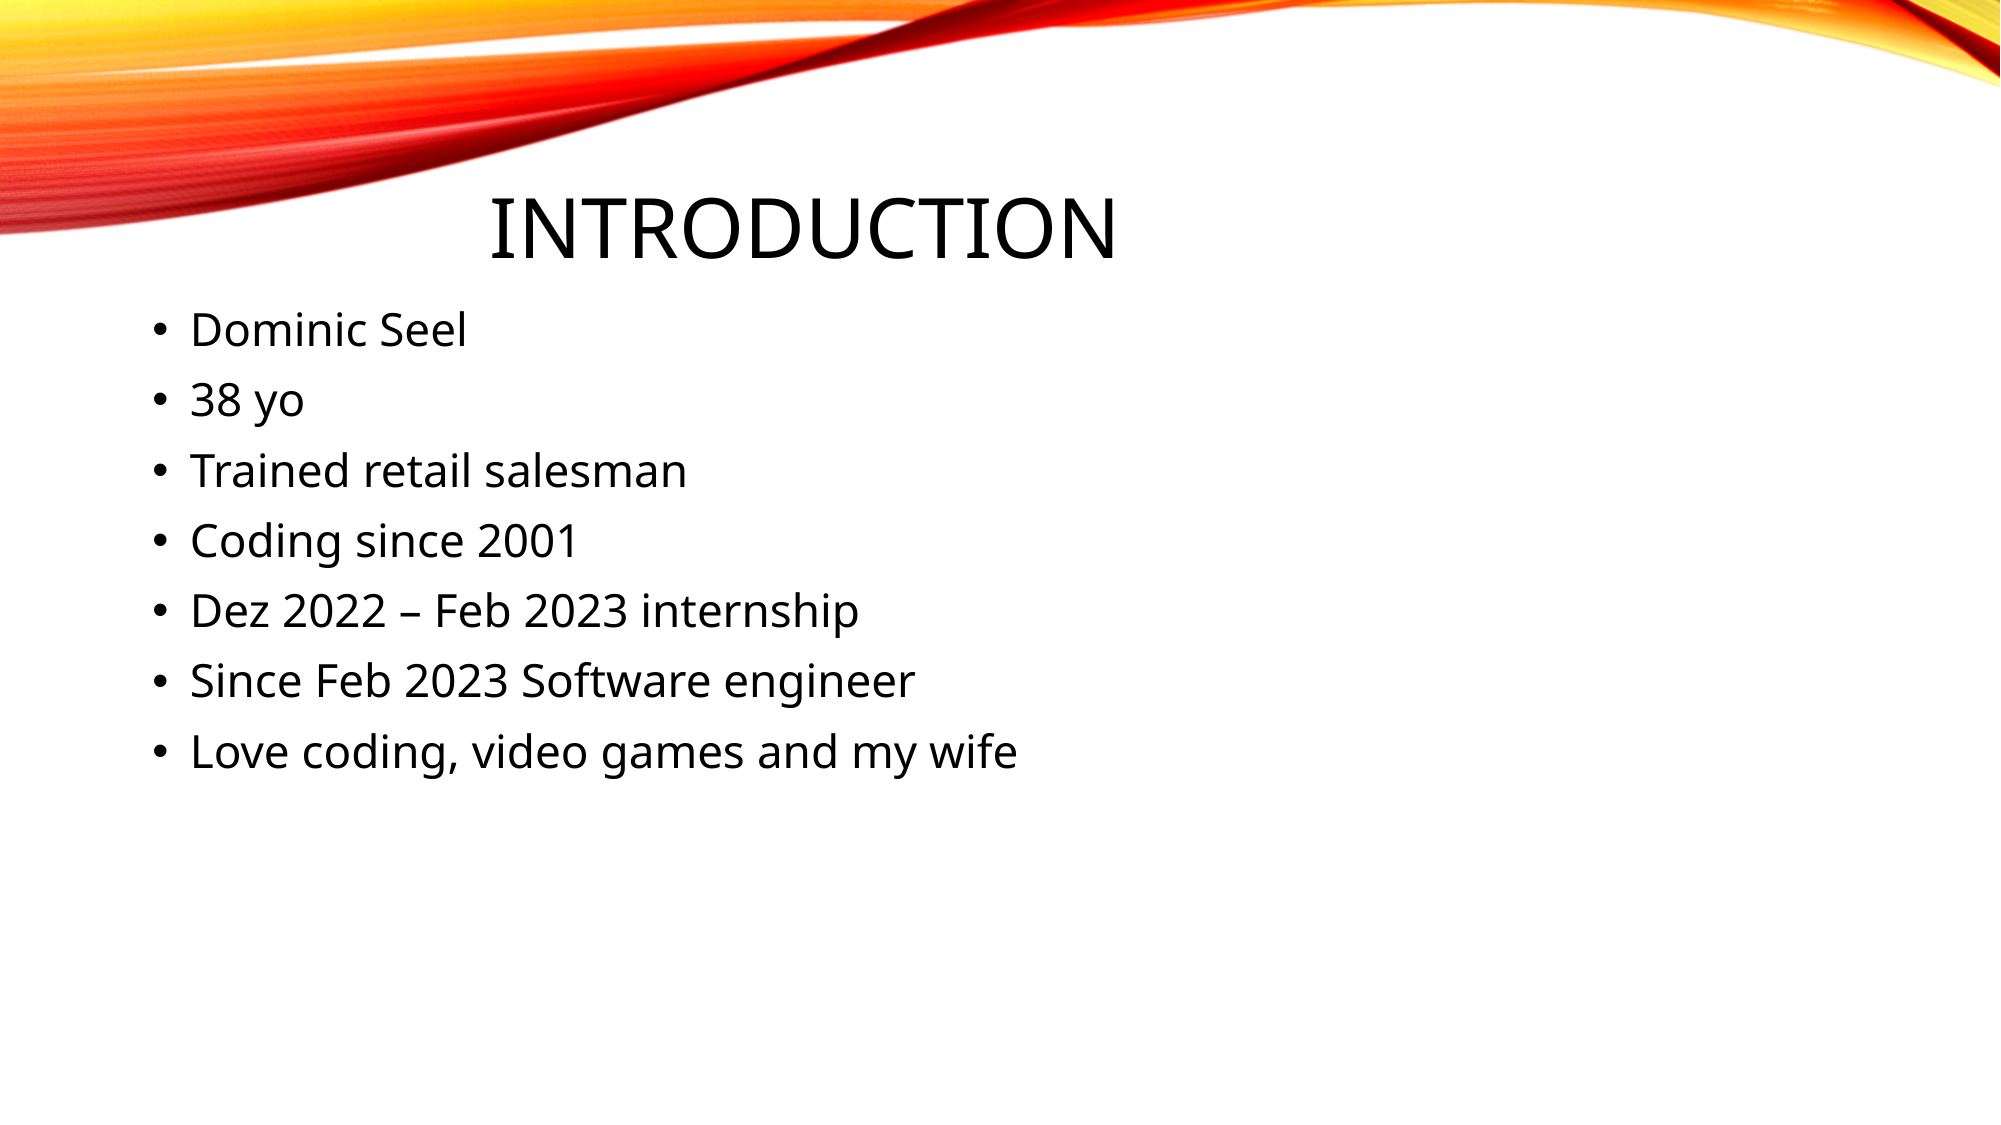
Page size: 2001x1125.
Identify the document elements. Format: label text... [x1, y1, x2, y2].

title Introduction [474, 125, 1888, 338]
list Dominic Seel 38 yo Trained retail salesman Coding since 2001 Dez 2022 – Feb 2023 internship Since Feb 2023 Software engineer Love coding, video games and my wife [137, 299, 1863, 1014]
